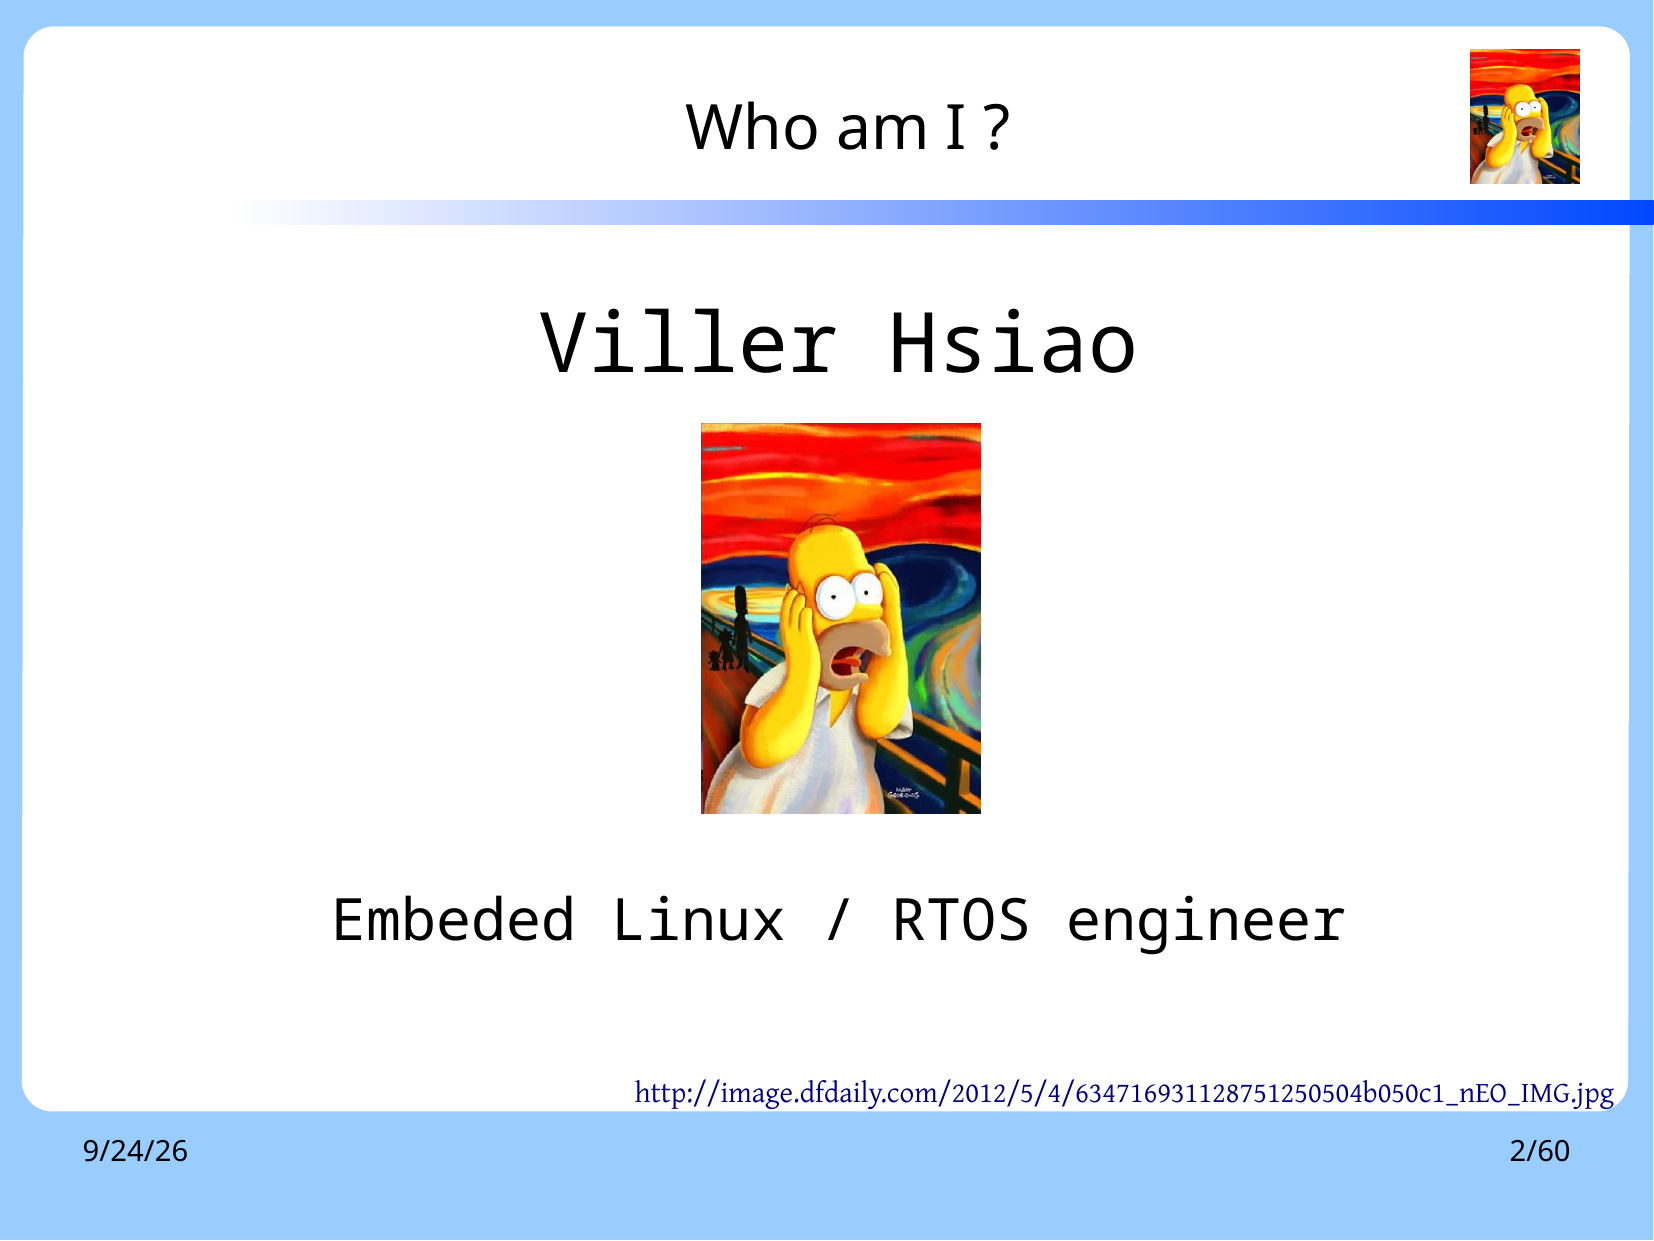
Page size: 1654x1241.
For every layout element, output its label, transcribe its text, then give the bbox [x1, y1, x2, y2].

title Who am I ? [82, 49, 1371, 201]
subtitle Viller Hsiao Embeded Linux / RTOS engineer [94, 274, 1583, 1112]
text_box http://image.dfdaily.com/2012/5/4/634716931128751250504b050c1_nEO_IMG.jpg [617, 1076, 1623, 1111]
picture [701, 423, 981, 814]
picture [1470, 49, 1580, 184]
